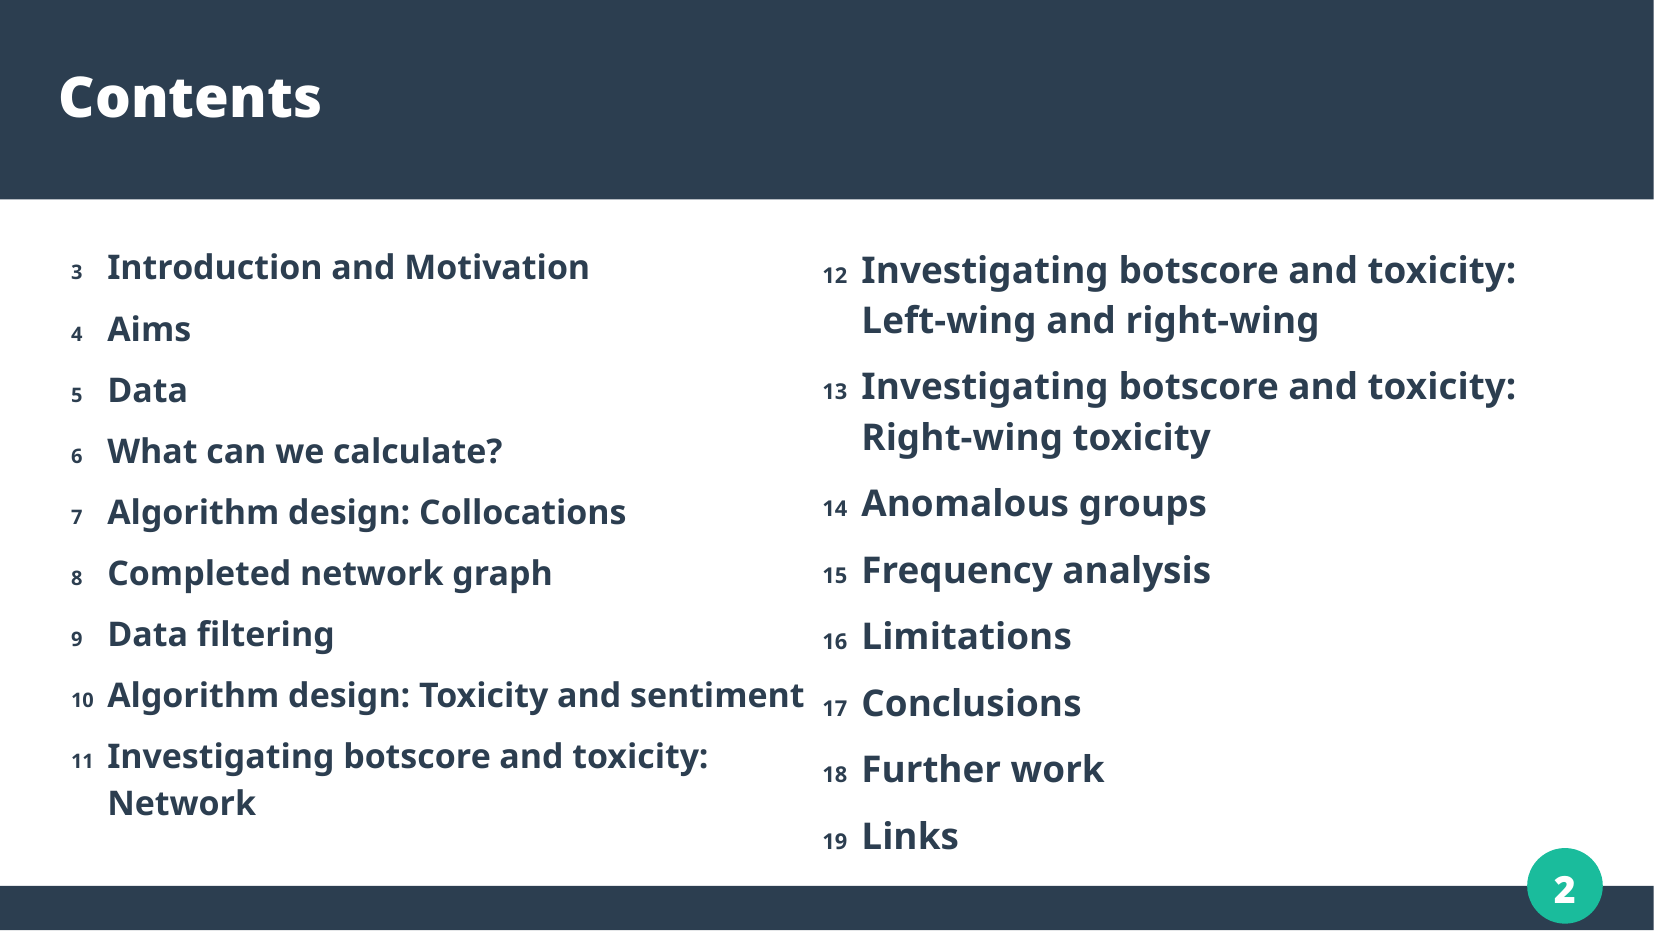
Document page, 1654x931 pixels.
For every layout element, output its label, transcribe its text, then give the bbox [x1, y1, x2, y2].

list Introduction and Motivation Aims Data What can we calculate? Algorithm design: Collocations Completed network graph Data filtering Algorithm design: Toxicity and sentiment Investigating botscore and toxicity: Network [59, 243, 809, 864]
title Contents [59, 37, 1595, 155]
list Investigating botscore and toxicity: Left-wing and right-wing Investigating botscore and toxicity: Right-wing toxicity Anomalous groups Frequency analysis Limitations Conclusions Further work Links [809, 243, 1559, 864]
